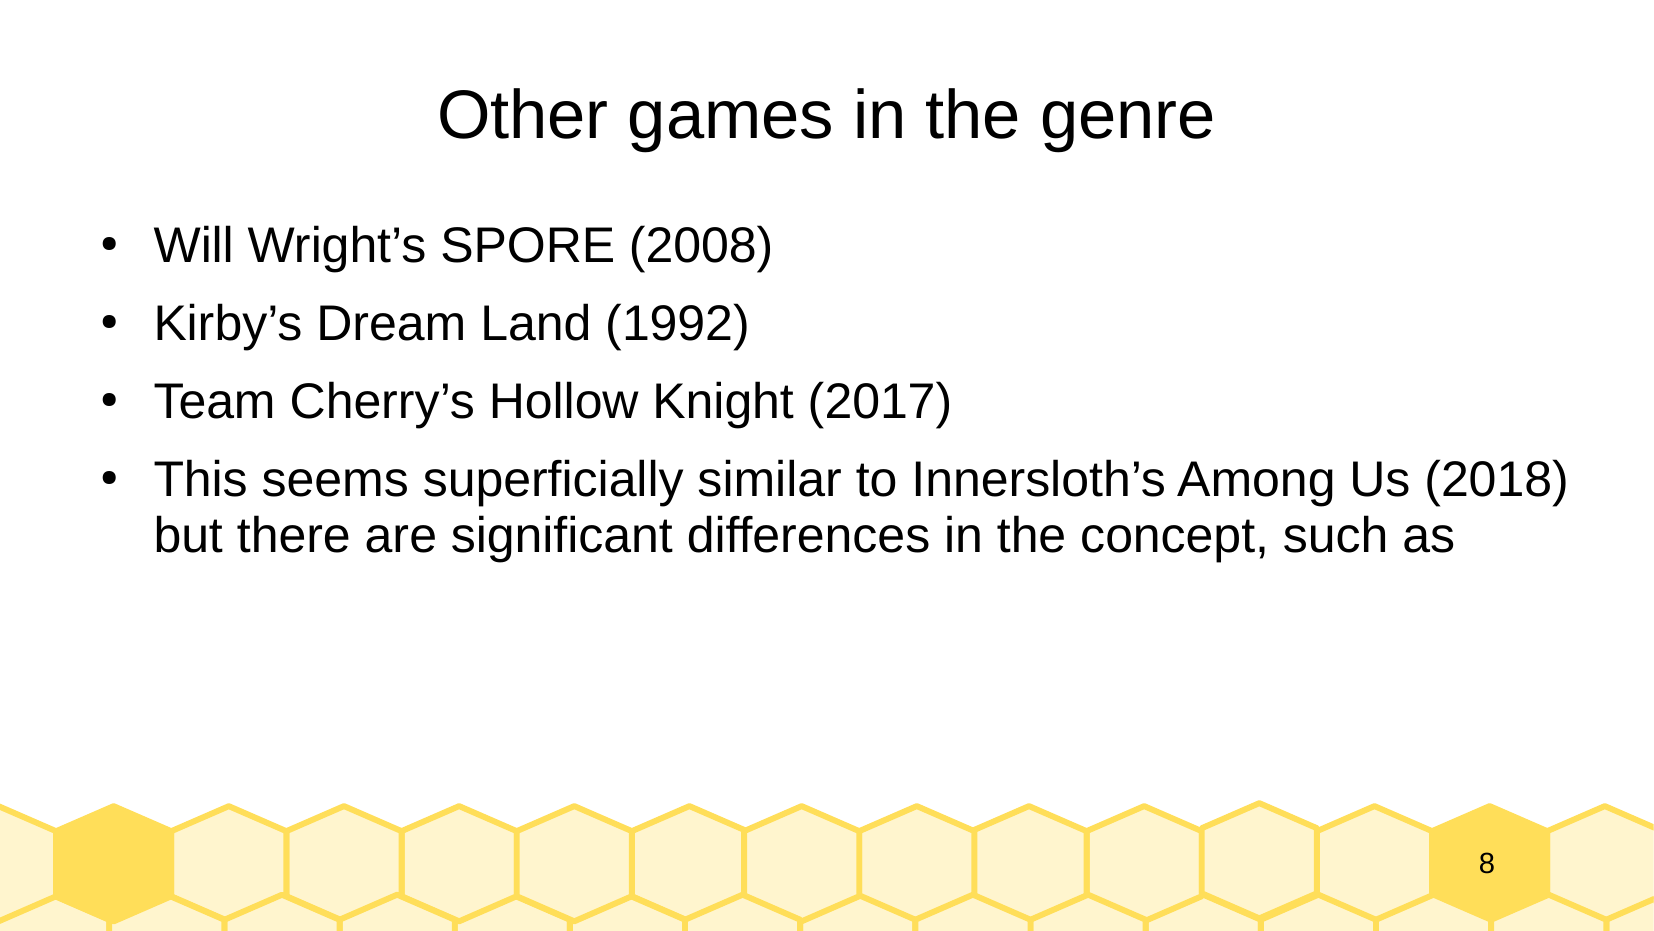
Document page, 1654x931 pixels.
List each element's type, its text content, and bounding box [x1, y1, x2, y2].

title Other games in the genre [82, 37, 1571, 193]
list Will Wright’s SPORE (2008) Kirby’s Dream Land (1992) Team Cherry’s Hollow Knight (2017) This seems superficially similar to Innersloth’s Among Us (2018) but there are significant differences in the concept, such as [82, 217, 1571, 758]
